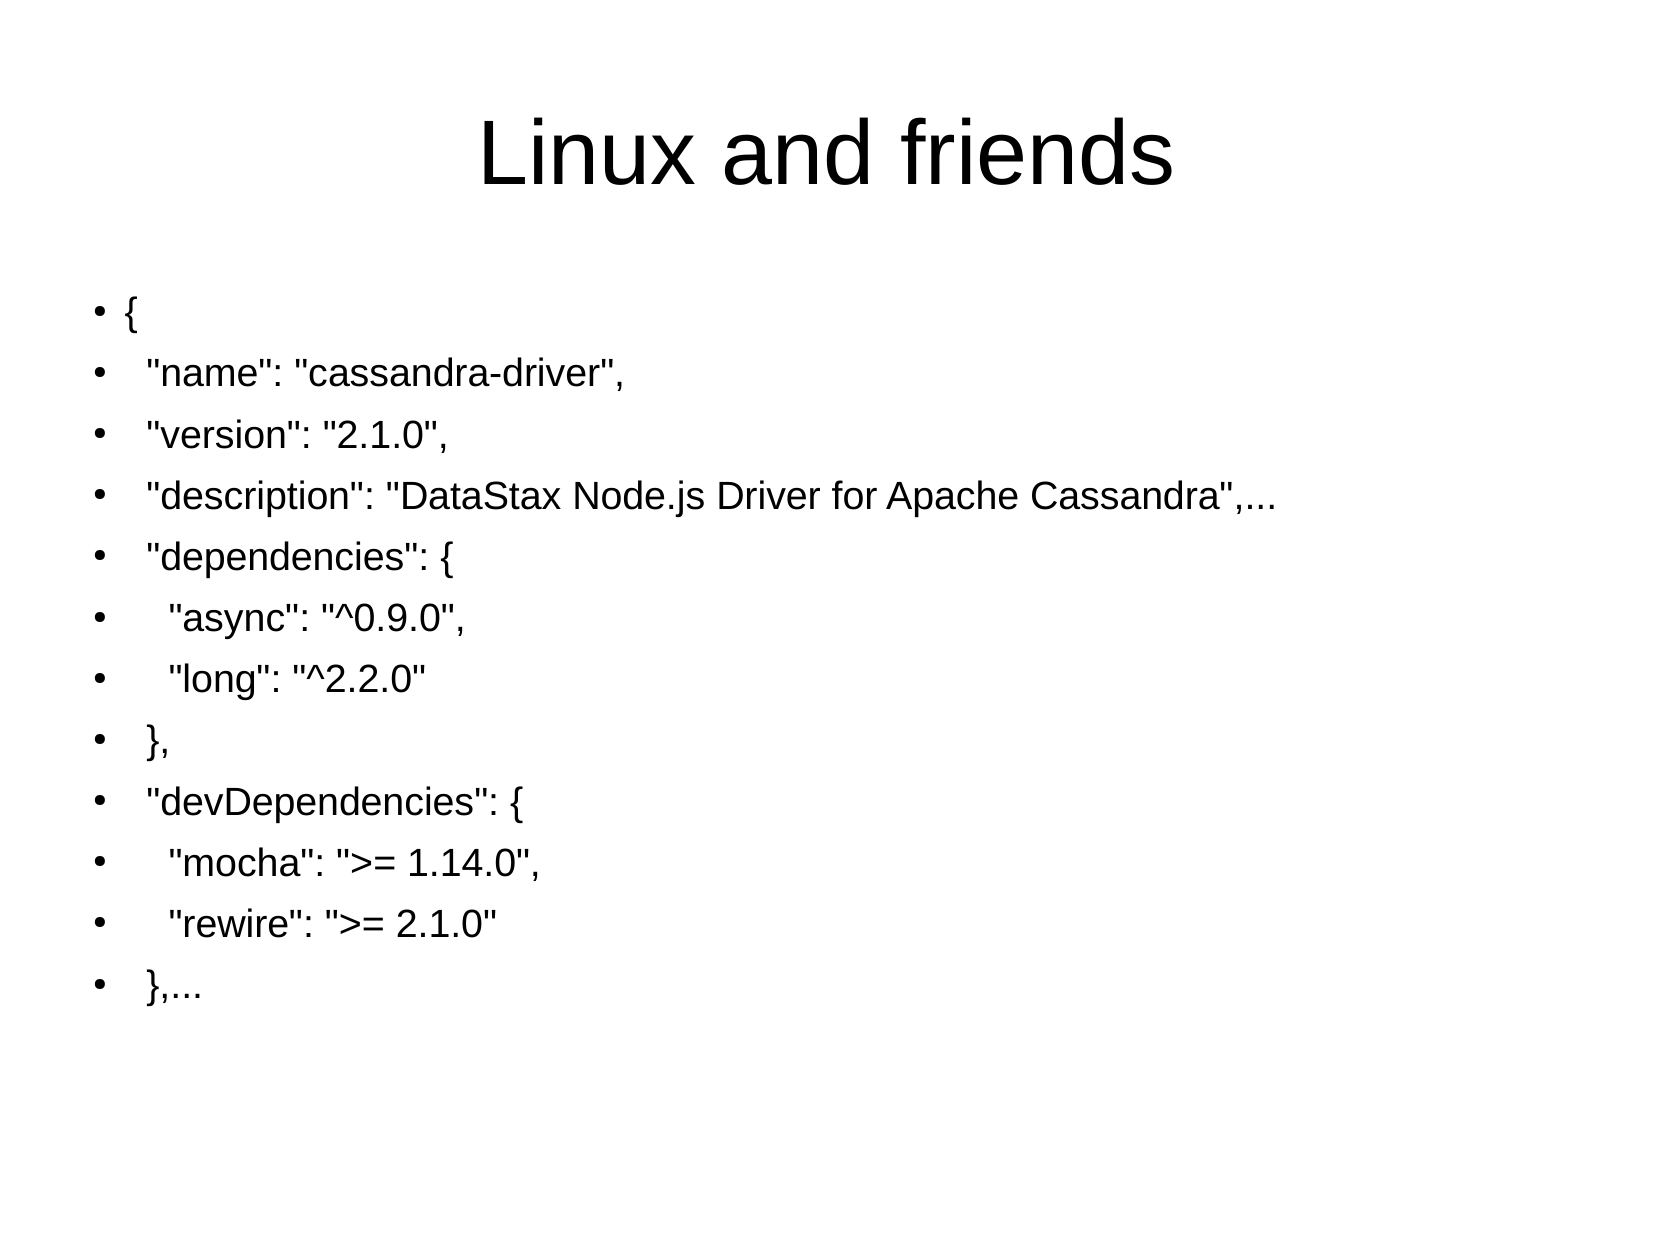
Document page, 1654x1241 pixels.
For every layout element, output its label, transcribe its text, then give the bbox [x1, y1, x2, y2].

list { "name": "cassandra-driver", "version": "2.1.0", "description": "DataStax Node.js Driver for Apache Cassandra",... "dependencies": { "async": "^0.9.0", "long": "^2.2.0" }, "devDependencies": { "mocha": ">= 1.14.0", "rewire": ">= 2.1.0" },... [82, 290, 1571, 1010]
title Linux and friends [82, 49, 1571, 257]
